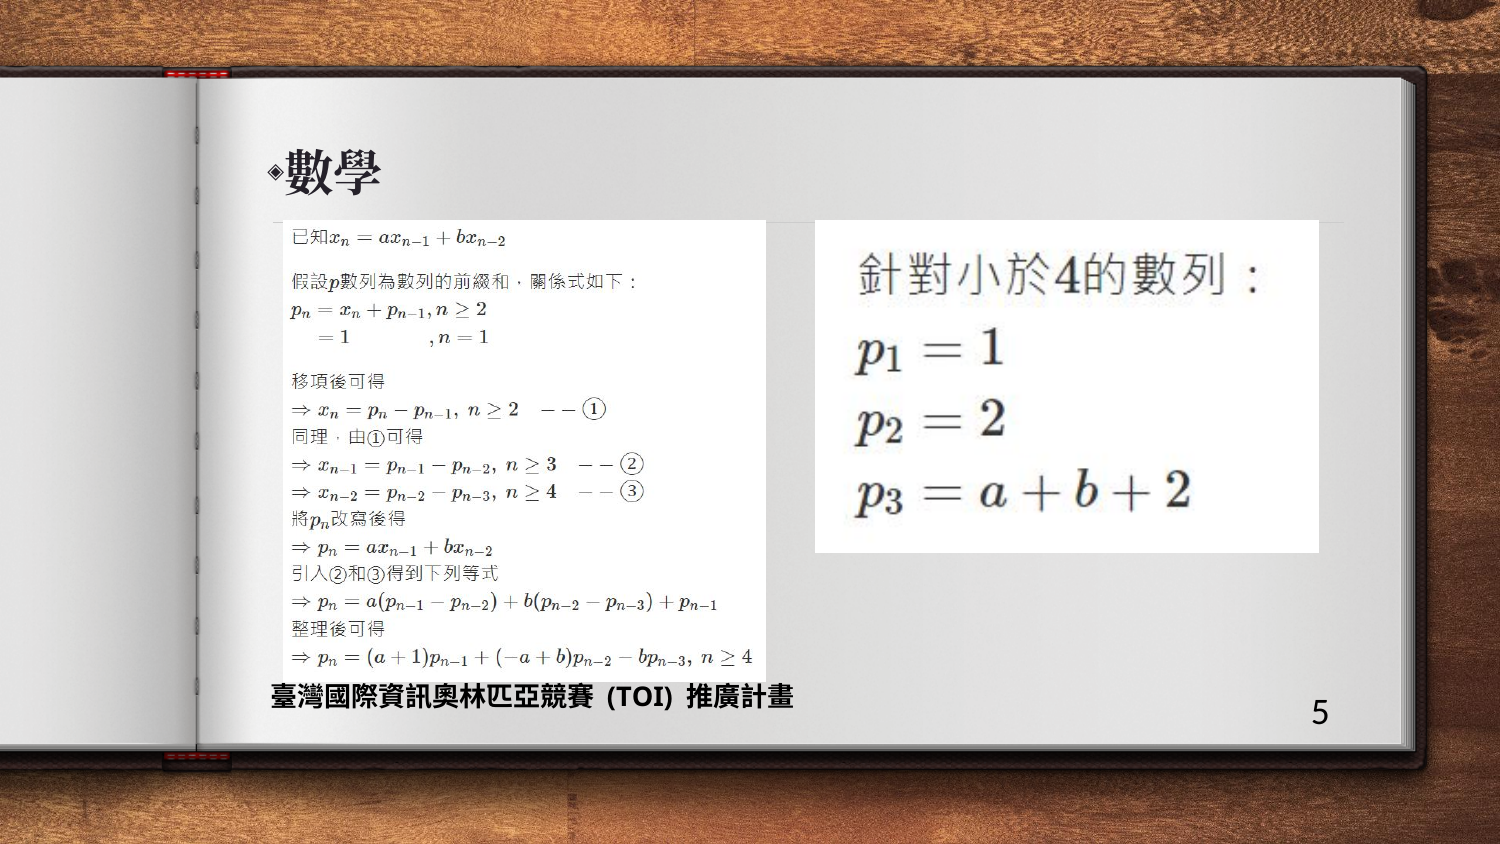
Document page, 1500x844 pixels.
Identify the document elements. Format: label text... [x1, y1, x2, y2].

picture [815, 220, 1319, 553]
text_box 5 [1295, 672, 1386, 737]
picture [283, 220, 766, 682]
list 數學 [252, 126, 1194, 216]
